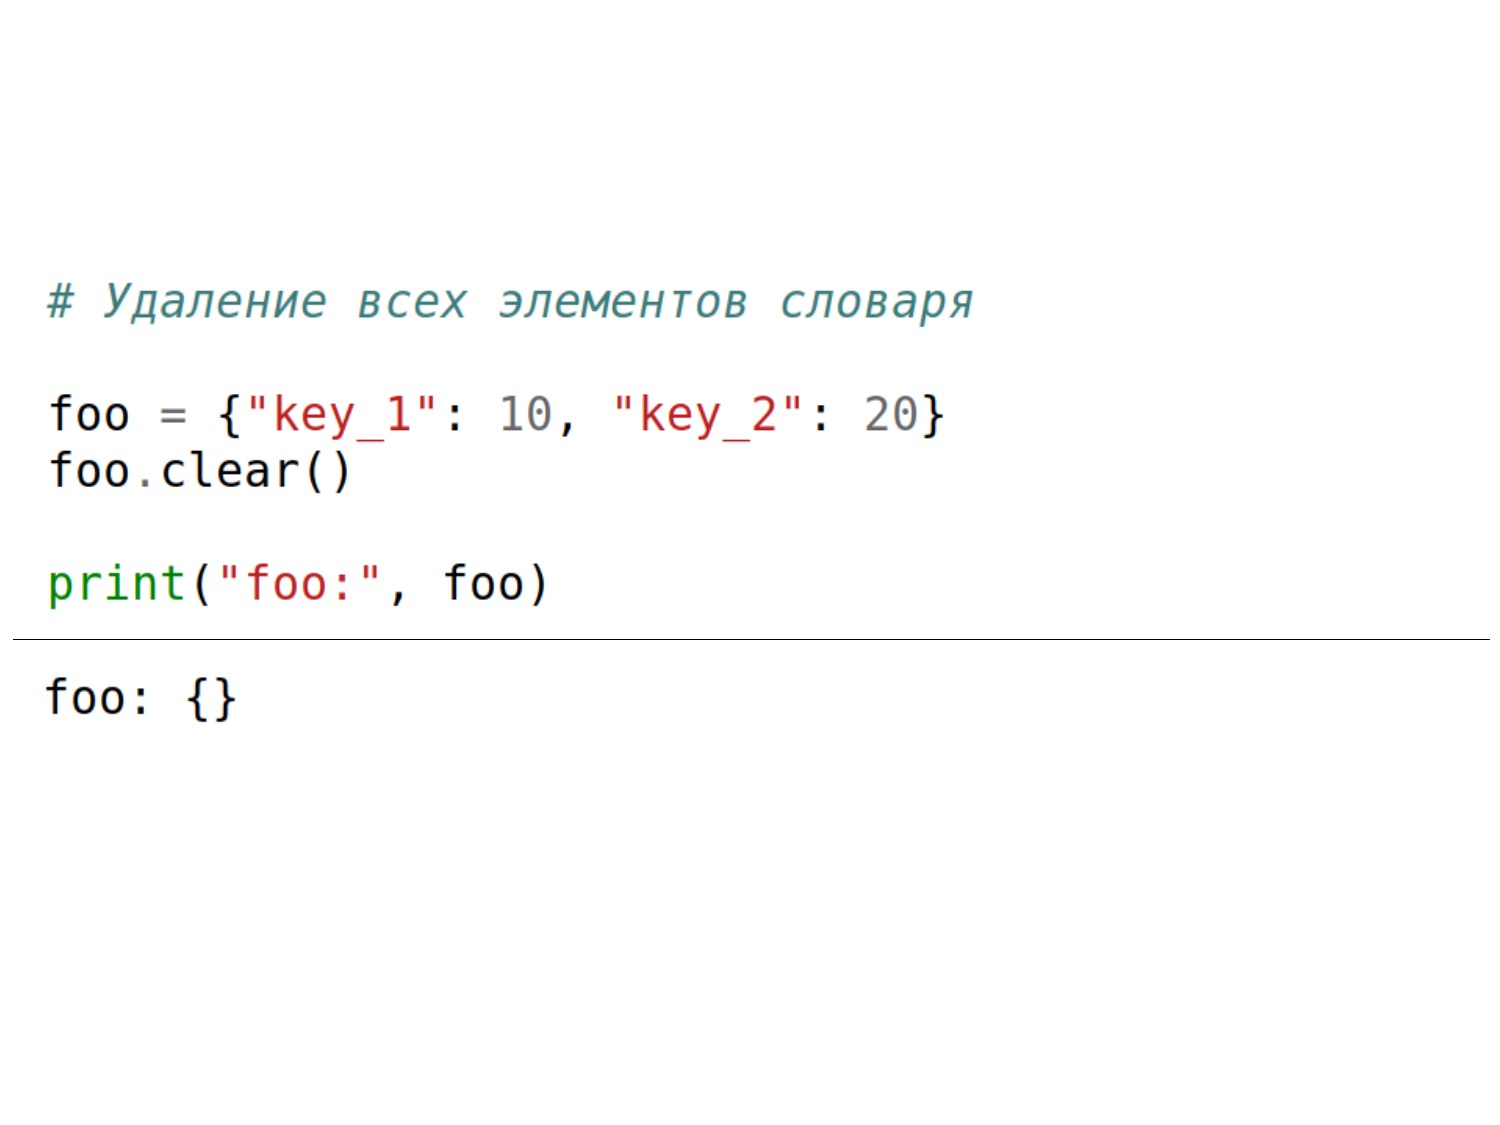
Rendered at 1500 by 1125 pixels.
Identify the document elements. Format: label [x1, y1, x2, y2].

picture [34, 665, 243, 738]
picture [31, 266, 990, 625]
